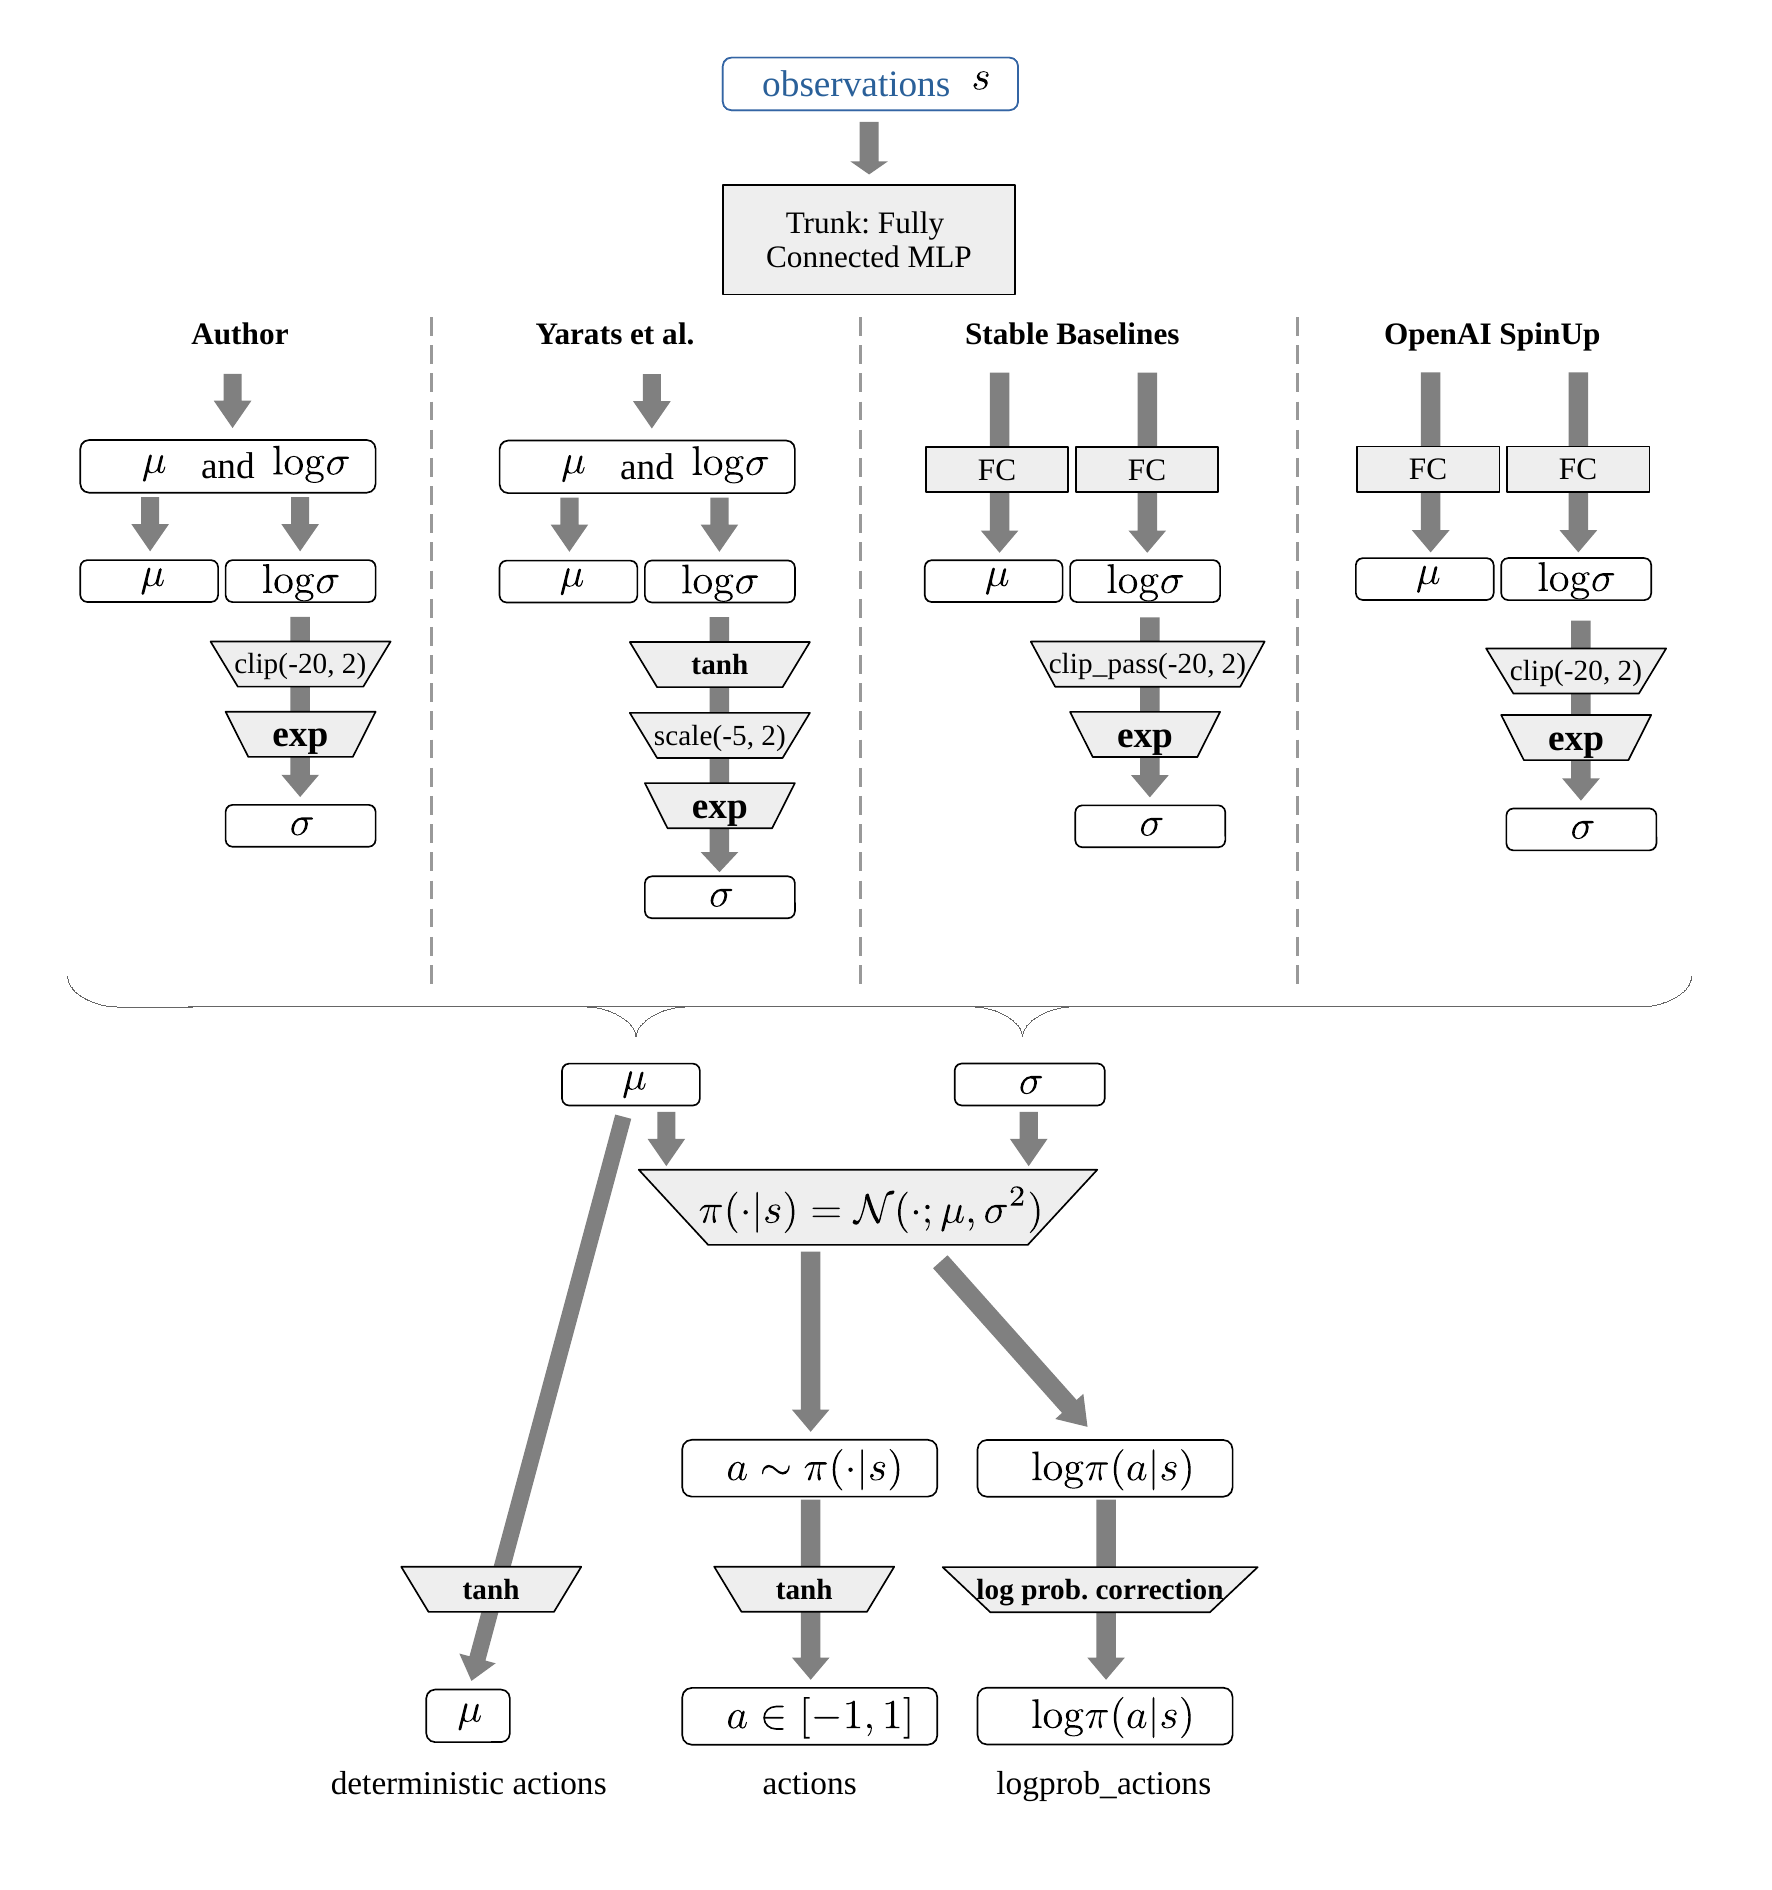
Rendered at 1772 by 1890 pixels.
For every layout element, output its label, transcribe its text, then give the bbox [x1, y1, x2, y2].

text_box [700, 497, 739, 552]
text_box FC [1506, 446, 1650, 492]
text_box [980, 492, 1019, 553]
text_box FC [1075, 446, 1219, 492]
text_box FC [925, 446, 1069, 492]
text_box [924, 560, 1063, 603]
text_box [1140, 687, 1160, 711]
text_box Author [48, 309, 423, 372]
text_box clip_pass(-20, 2) [1030, 641, 1265, 687]
text_box [644, 876, 795, 919]
text_box [426, 1689, 510, 1743]
text_box [647, 1111, 686, 1167]
text_box exp [1070, 711, 1221, 758]
picture [289, 817, 314, 836]
text_box tanh [401, 1566, 582, 1612]
text_box [933, 1255, 1088, 1427]
text_box [499, 560, 638, 603]
picture [679, 562, 760, 604]
picture [457, 1703, 481, 1731]
text_box [459, 1612, 499, 1681]
text_box [562, 1063, 700, 1106]
picture [622, 1071, 646, 1099]
text_box and [80, 440, 376, 493]
picture [1104, 562, 1185, 604]
text_box [791, 1251, 830, 1432]
picture [561, 455, 585, 483]
text_box [225, 560, 376, 603]
text_box [1571, 620, 1591, 648]
text_box [1131, 758, 1169, 798]
text_box [1411, 492, 1450, 553]
picture [1415, 565, 1440, 593]
text_box clip(-20, 2) [1486, 648, 1667, 694]
text_box Trunk: Fully Connected MLP [722, 185, 1016, 295]
text_box [977, 1687, 1233, 1745]
text_box [699, 1235, 1037, 1245]
text_box [700, 829, 739, 873]
text_box [1571, 694, 1591, 714]
text_box Yarats et al. [423, 309, 807, 372]
text_box [1501, 558, 1652, 601]
picture [1018, 1075, 1043, 1095]
picture [971, 71, 989, 90]
text_box [1075, 805, 1226, 848]
text_box [213, 373, 252, 429]
text_box [644, 560, 795, 603]
text_box [1355, 558, 1494, 601]
text_box log prob. correction [942, 1567, 1258, 1613]
picture [724, 1695, 911, 1741]
picture [1031, 1449, 1191, 1491]
text_box [1128, 492, 1167, 553]
picture [140, 567, 164, 595]
text_box scale(-5, 2) [629, 712, 810, 758]
text_box [709, 758, 730, 783]
text_box [281, 757, 320, 798]
text_box [1137, 373, 1158, 446]
text_box [290, 616, 310, 641]
text_box [1506, 808, 1657, 851]
text_box [1562, 761, 1600, 801]
text_box [1420, 372, 1441, 446]
text_box OpenAI SpinUp [1301, 309, 1684, 372]
text_box [633, 374, 671, 429]
picture [270, 444, 351, 485]
picture [141, 454, 166, 482]
text_box [1087, 1613, 1125, 1680]
text_box [682, 1439, 938, 1497]
text_box [225, 804, 376, 847]
text_box tanh [714, 1566, 895, 1612]
picture [697, 1184, 1041, 1235]
text_box FC [1356, 446, 1500, 492]
text_box exp [1501, 714, 1652, 761]
picture [1535, 560, 1616, 602]
text_box [977, 1439, 1233, 1497]
text_box exp [644, 783, 795, 829]
text_box [550, 497, 589, 552]
text_box and [499, 440, 795, 494]
text_box [850, 121, 888, 175]
text_box [791, 1612, 830, 1680]
text_box [1096, 1499, 1116, 1567]
text_box [709, 617, 730, 642]
picture [1570, 820, 1594, 840]
text_box [80, 560, 219, 603]
text_box [709, 688, 730, 712]
text_box [493, 1114, 632, 1566]
picture [724, 1447, 901, 1492]
text_box [131, 497, 169, 552]
picture [260, 562, 341, 603]
text_box logprob_actions [975, 1757, 1233, 1822]
text_box [290, 687, 310, 711]
text_box [638, 1169, 1098, 1233]
picture [984, 567, 1009, 595]
text_box [989, 373, 1010, 446]
picture [709, 888, 733, 907]
picture [1031, 1696, 1191, 1739]
text_box deterministic actions [305, 1757, 633, 1806]
text_box [954, 1063, 1105, 1106]
picture [689, 444, 770, 485]
text_box [800, 1499, 821, 1566]
text_box [1559, 492, 1598, 553]
text_box exp [225, 711, 376, 757]
picture [1139, 817, 1163, 836]
text_box observations [722, 57, 1019, 111]
text_box tanh [629, 642, 810, 688]
text_box Stable Baselines [881, 309, 1264, 373]
text_box [682, 1687, 938, 1745]
text_box actions [689, 1757, 930, 1822]
text_box [1070, 560, 1221, 603]
text_box clip(-20, 2) [210, 641, 391, 687]
text_box [1140, 617, 1160, 641]
text_box [1568, 372, 1589, 446]
text_box [281, 497, 319, 552]
text_box [1009, 1111, 1048, 1167]
picture [559, 568, 584, 596]
